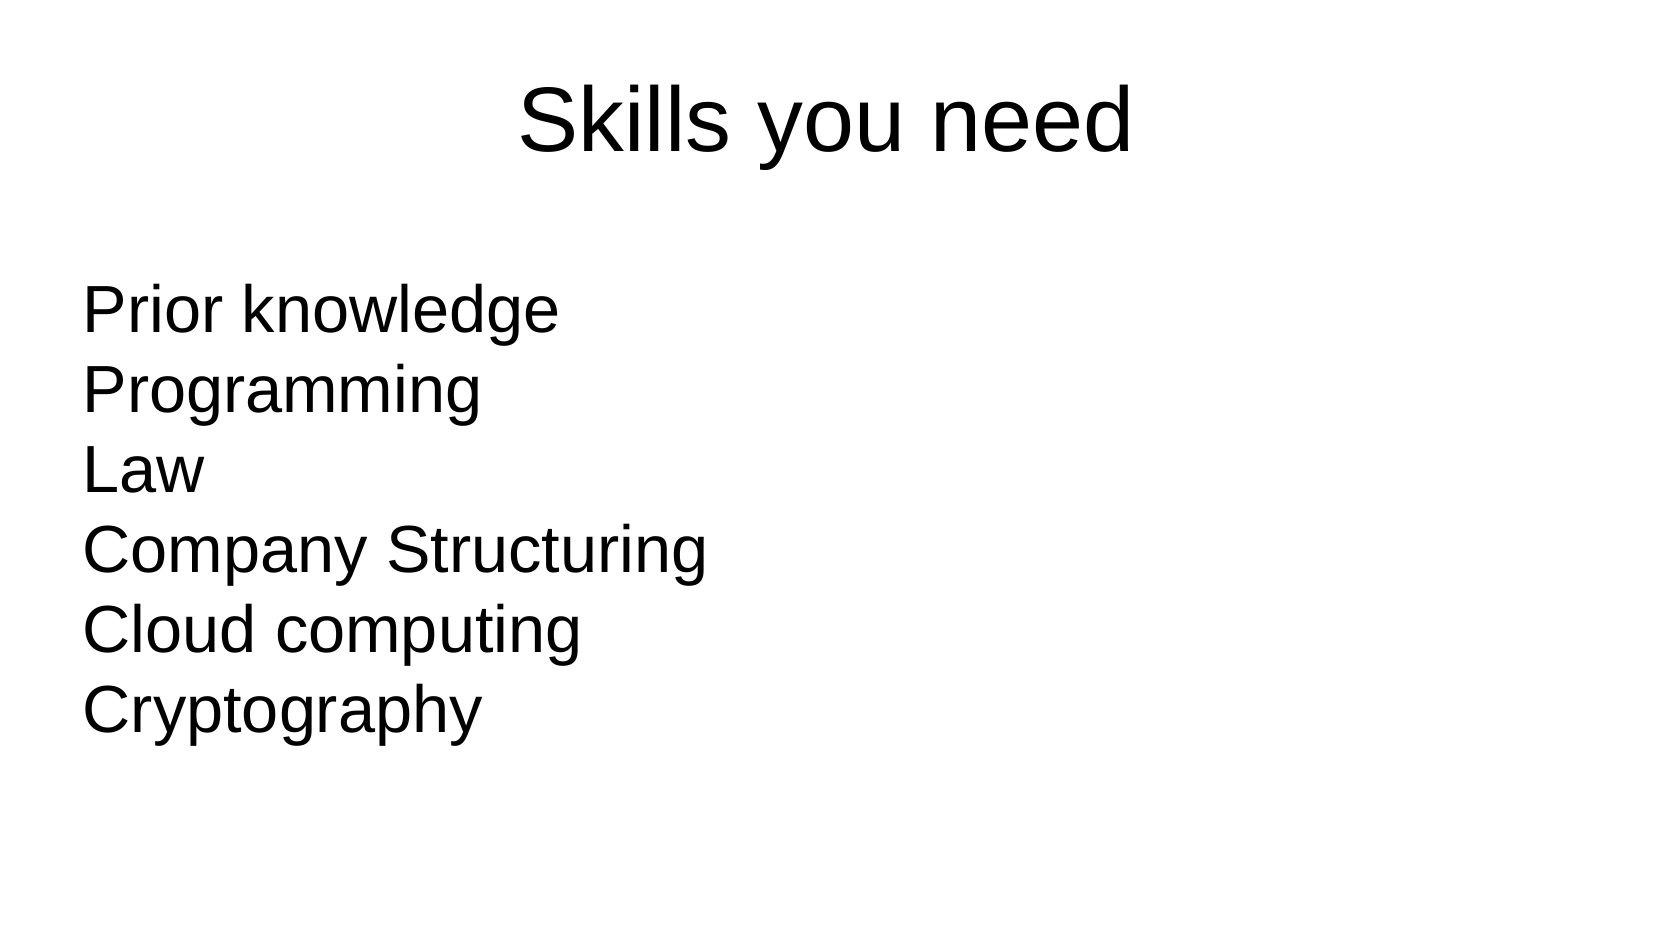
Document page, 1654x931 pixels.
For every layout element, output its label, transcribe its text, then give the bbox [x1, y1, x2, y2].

title Skills you need [82, 37, 1571, 192]
title Prior knowledge Programming Law Company Structuring Cloud computing Cryptography [82, 225, 1571, 868]
